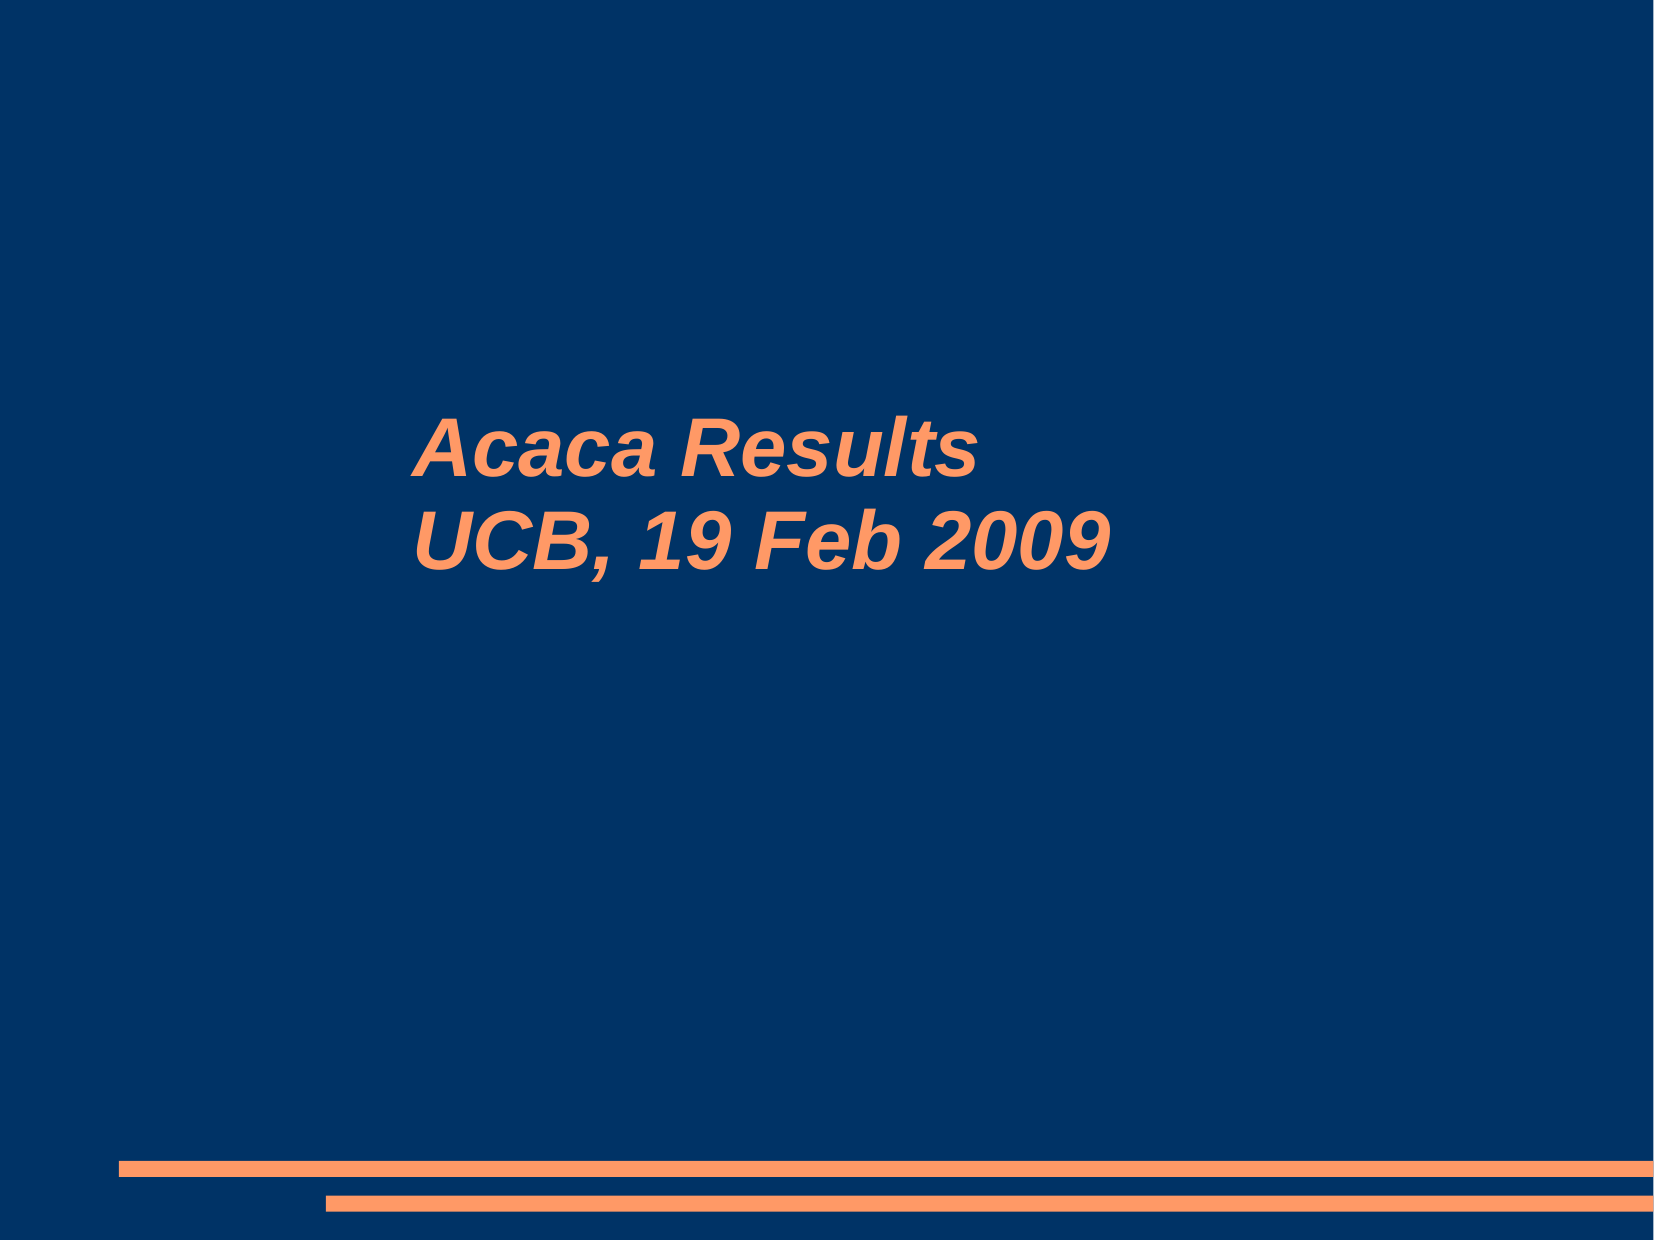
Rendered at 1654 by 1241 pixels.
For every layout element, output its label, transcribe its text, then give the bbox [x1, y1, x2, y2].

title Acaca Results UCB, 19 Feb 2009 [337, 368, 1654, 620]
